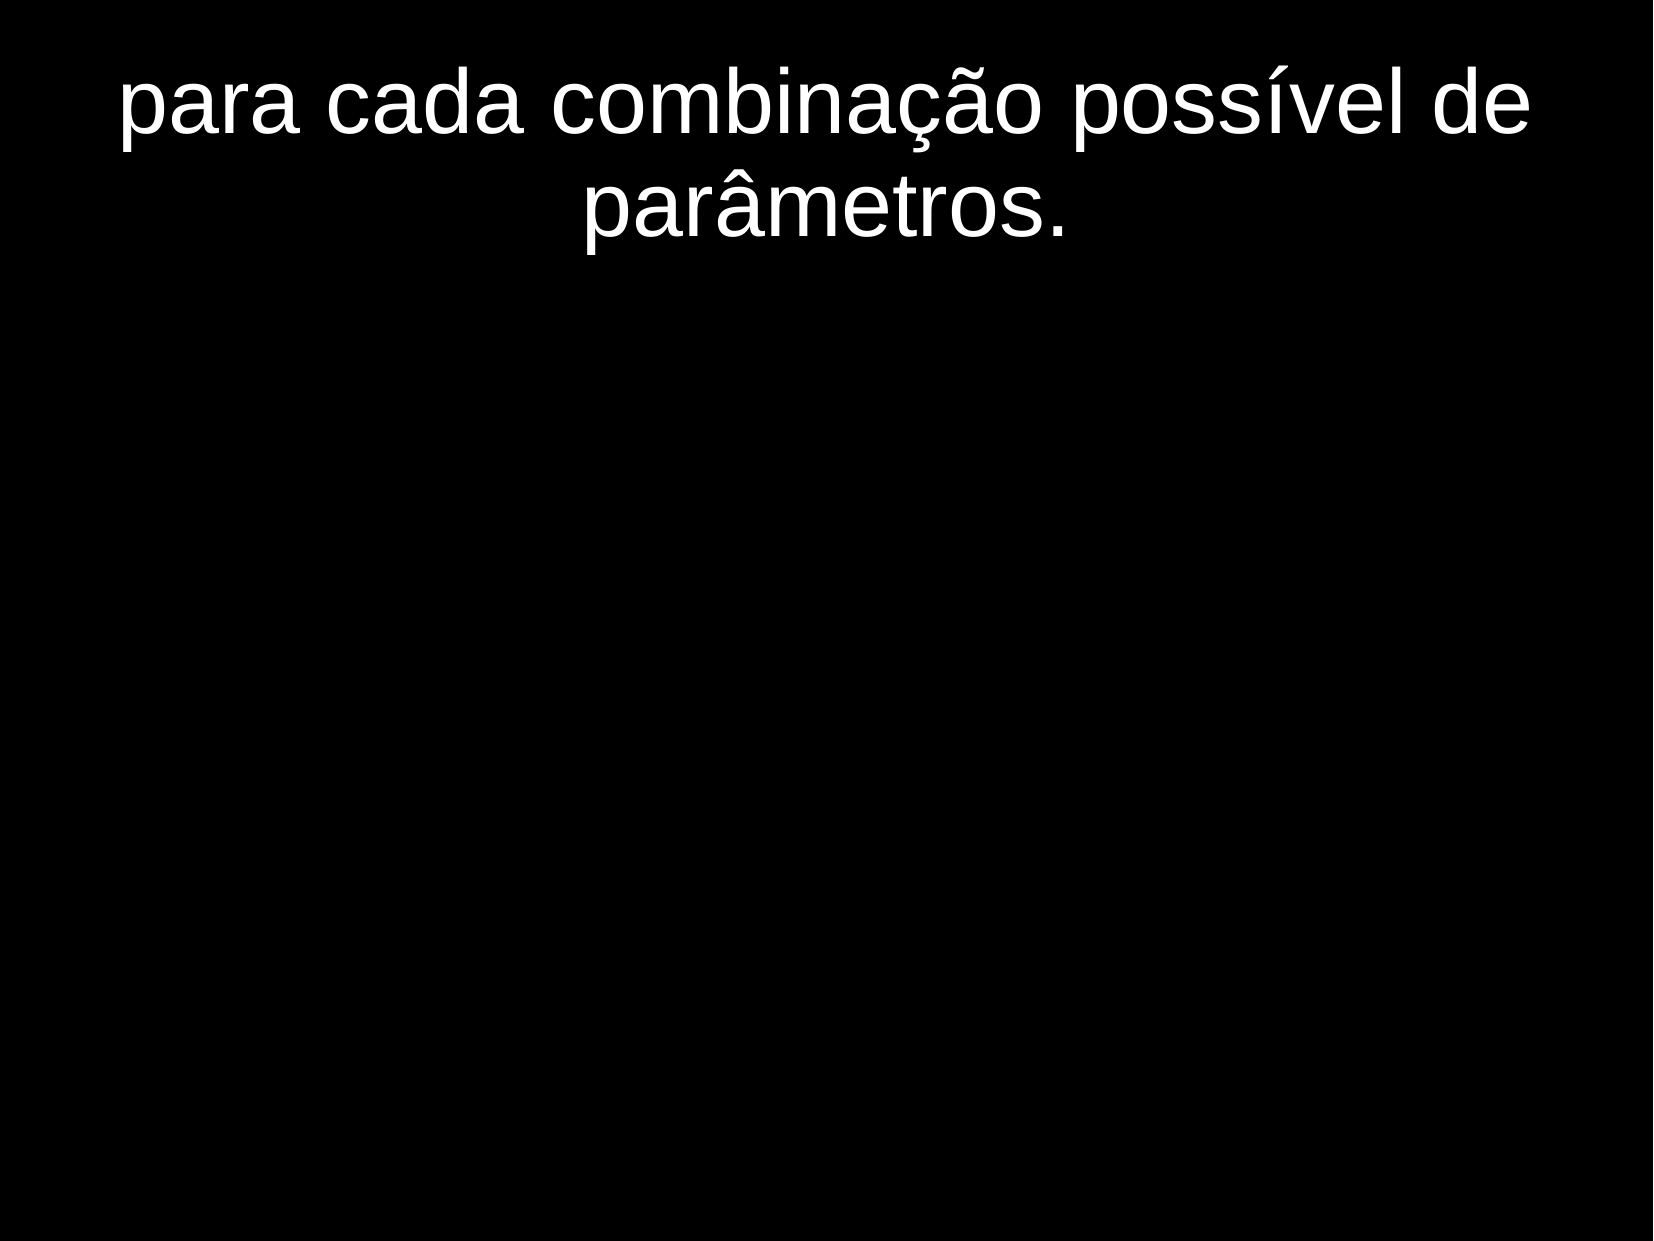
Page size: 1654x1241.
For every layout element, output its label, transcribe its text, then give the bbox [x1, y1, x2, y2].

title para cada combinação possível de parâmetros. [82, 50, 1571, 256]
